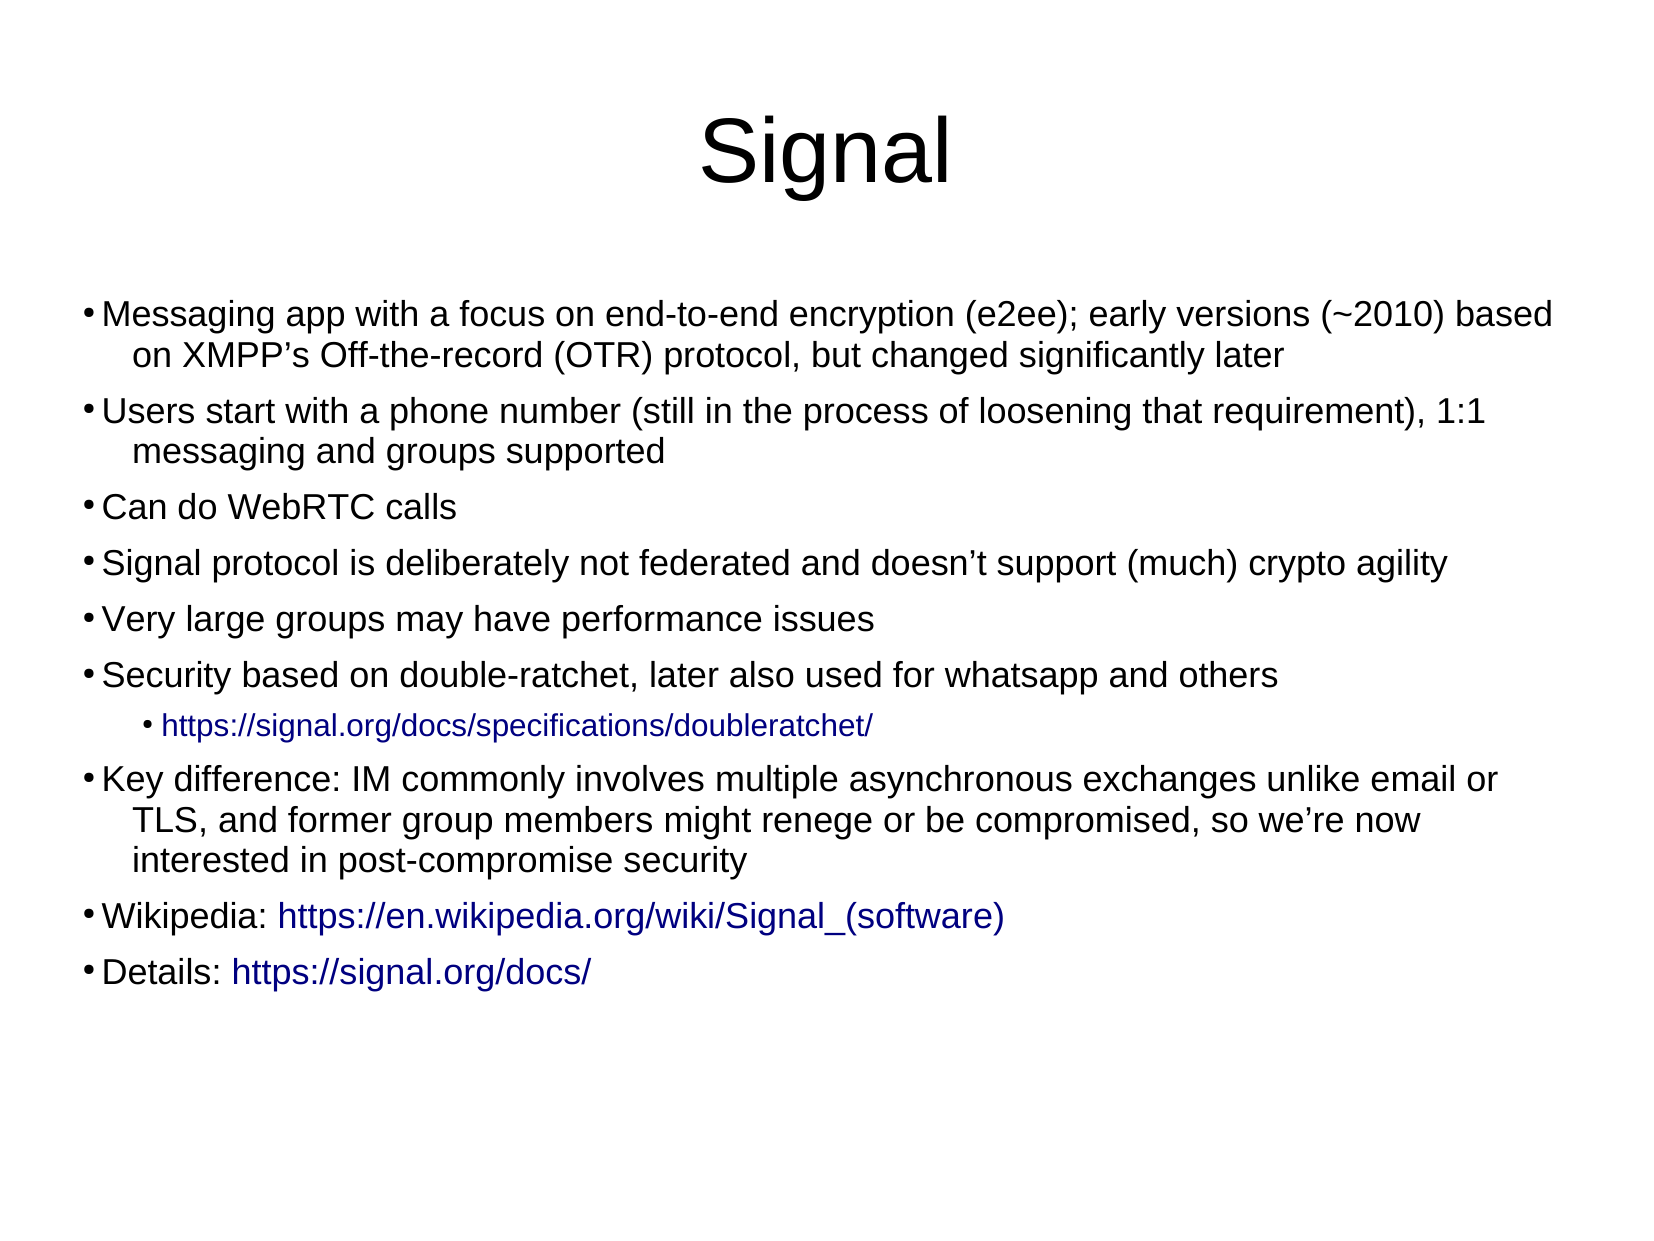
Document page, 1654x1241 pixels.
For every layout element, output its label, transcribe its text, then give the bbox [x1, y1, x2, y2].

list Messaging app with a focus on end-to-end encryption (e2ee); early versions (~2010) based on XMPP’s Off-the-record (OTR) protocol, but changed significantly later Users start with a phone number (still in the process of loosening that requirement), 1:1 messaging and groups supported Can do WebRTC calls Signal protocol is deliberately not federated and doesn’t support (much) crypto agility Very large groups may have performance issues Security based on double-ratchet, later also used for whatsapp and others https://signal.org/docs/specifications/doubleratchet/ Key difference: IM commonly involves multiple asynchronous exchanges unlike email or TLS, and former group members might renege or be compromised, so we’re now interested in post-compromise security Wikipedia: https://en.wikipedia.org/wiki/Signal_(software) Details: https://signal.org/docs/ [82, 290, 1569, 1008]
title Signal [82, 49, 1569, 255]
